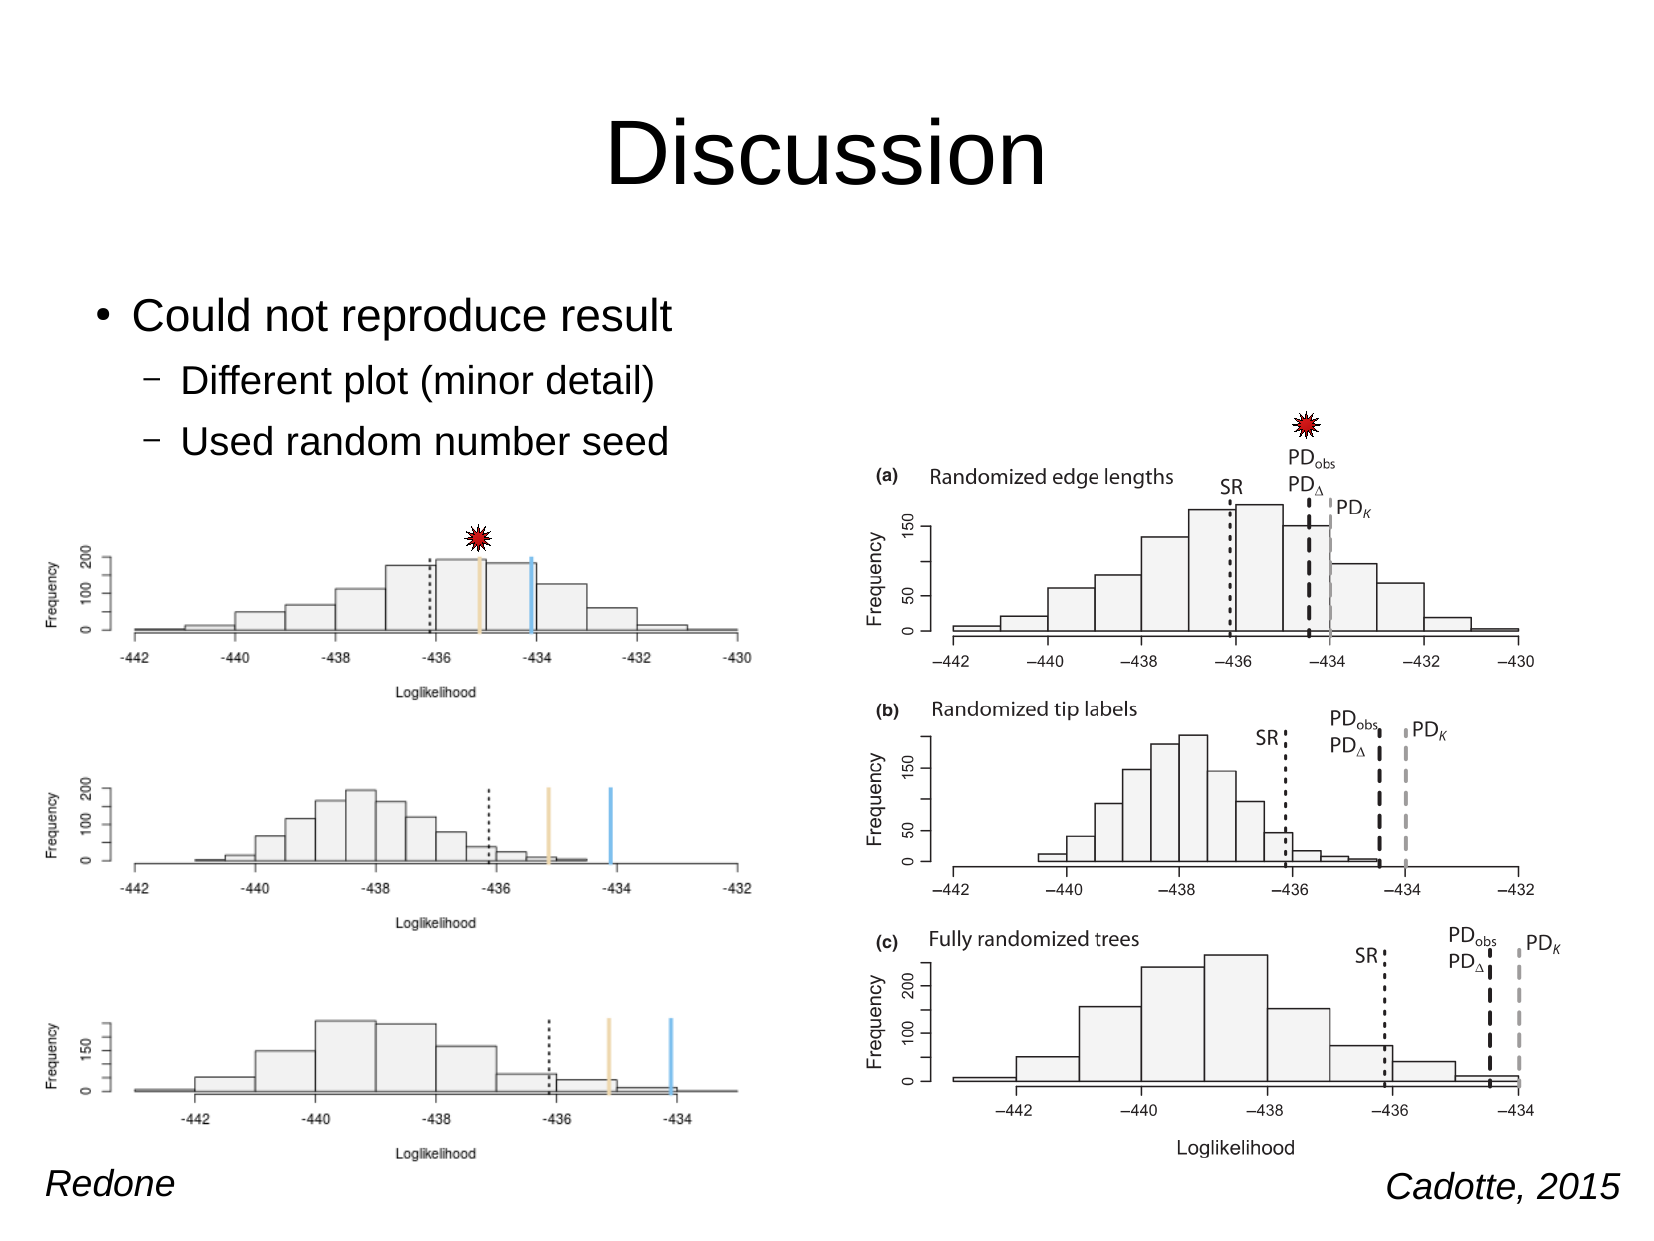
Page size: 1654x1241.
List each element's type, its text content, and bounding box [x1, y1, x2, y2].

list Could not reproduce result Different plot (minor detail) Used random number seed [82, 290, 1571, 466]
picture [866, 449, 1561, 1158]
picture [42, 488, 797, 1180]
text_box Redone [30, 1155, 295, 1212]
title Discussion [82, 49, 1571, 257]
text_box [1292, 411, 1321, 439]
text_box [464, 524, 492, 552]
text_box Cadotte, 2015 [1370, 1158, 1636, 1216]
